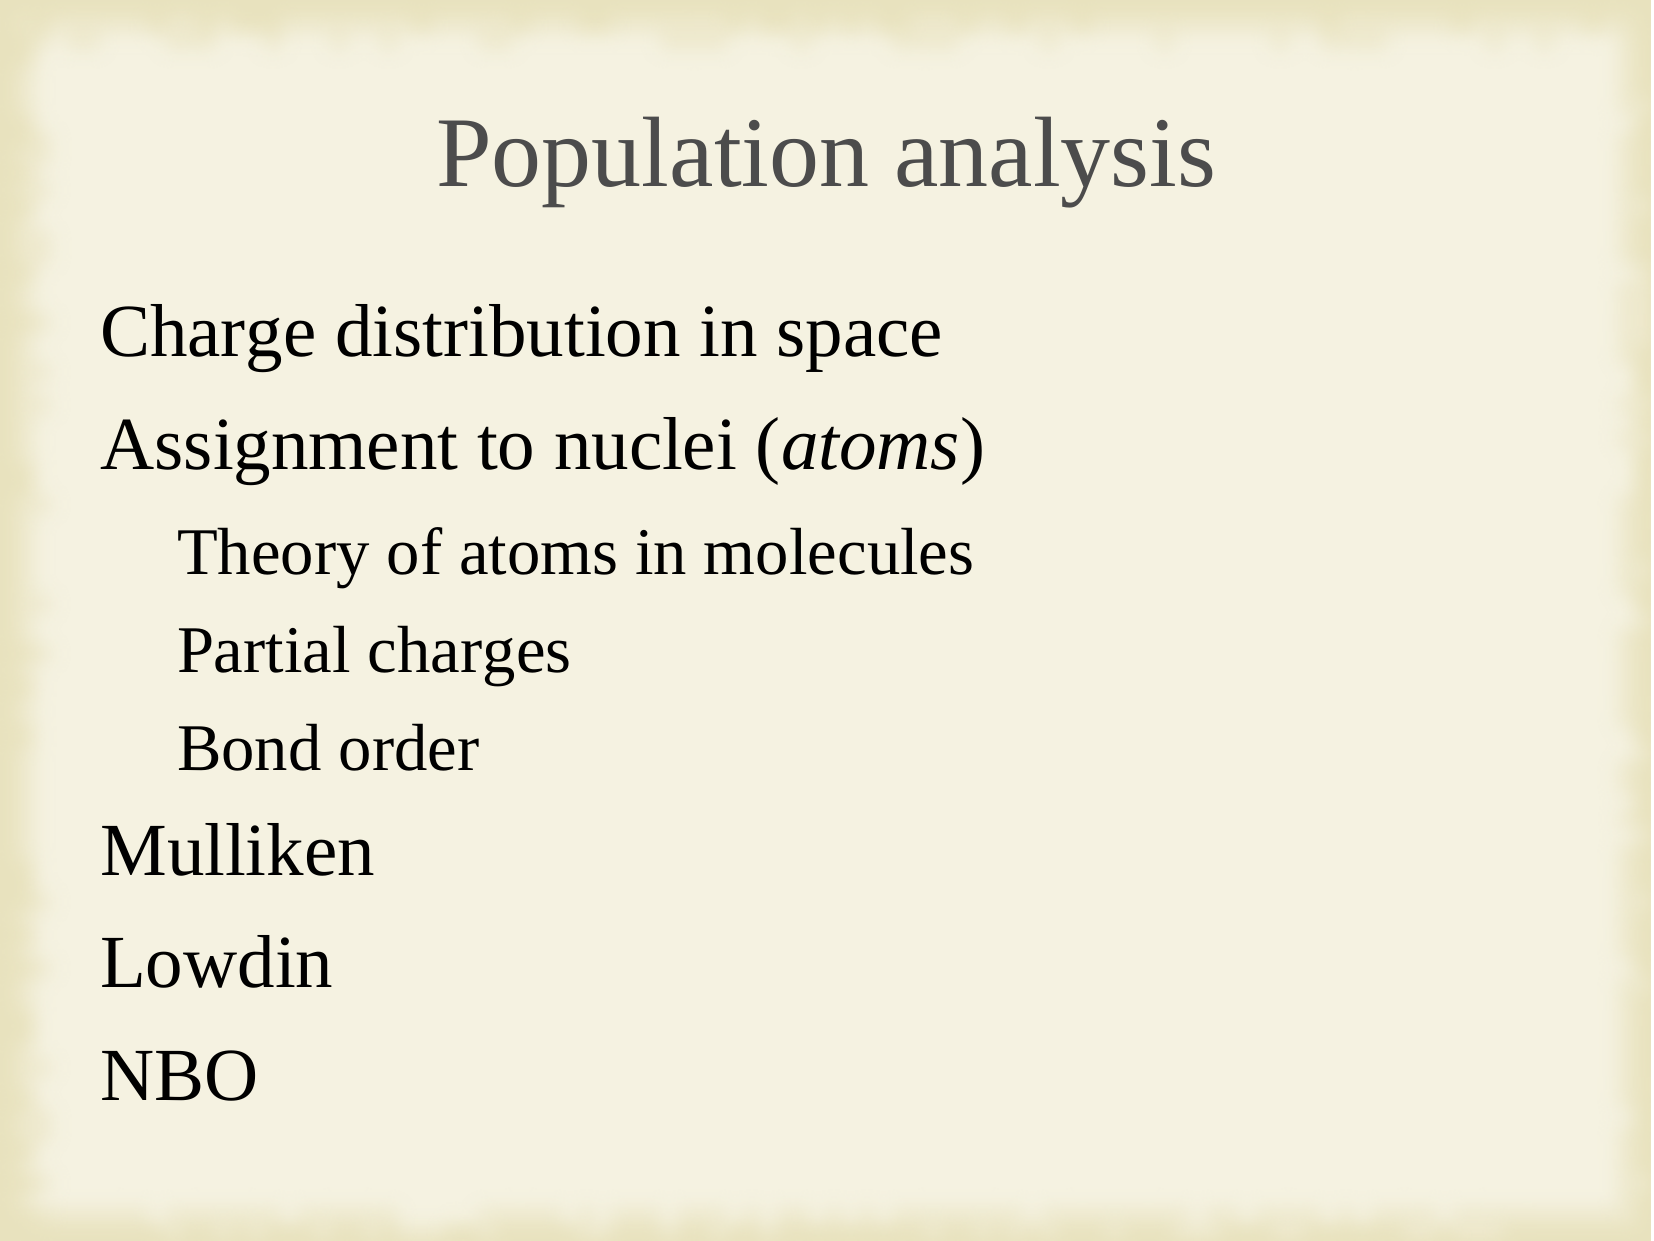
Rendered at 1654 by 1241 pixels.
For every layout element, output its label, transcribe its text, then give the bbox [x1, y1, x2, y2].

picture [0, 0, 1651, 1241]
list Charge distribution in space Assignment to nuclei (atoms) Theory of atoms in molecules Partial charges Bond order Mulliken Lowdin NBO [82, 290, 1571, 1117]
title Population analysis [82, 56, 1571, 250]
